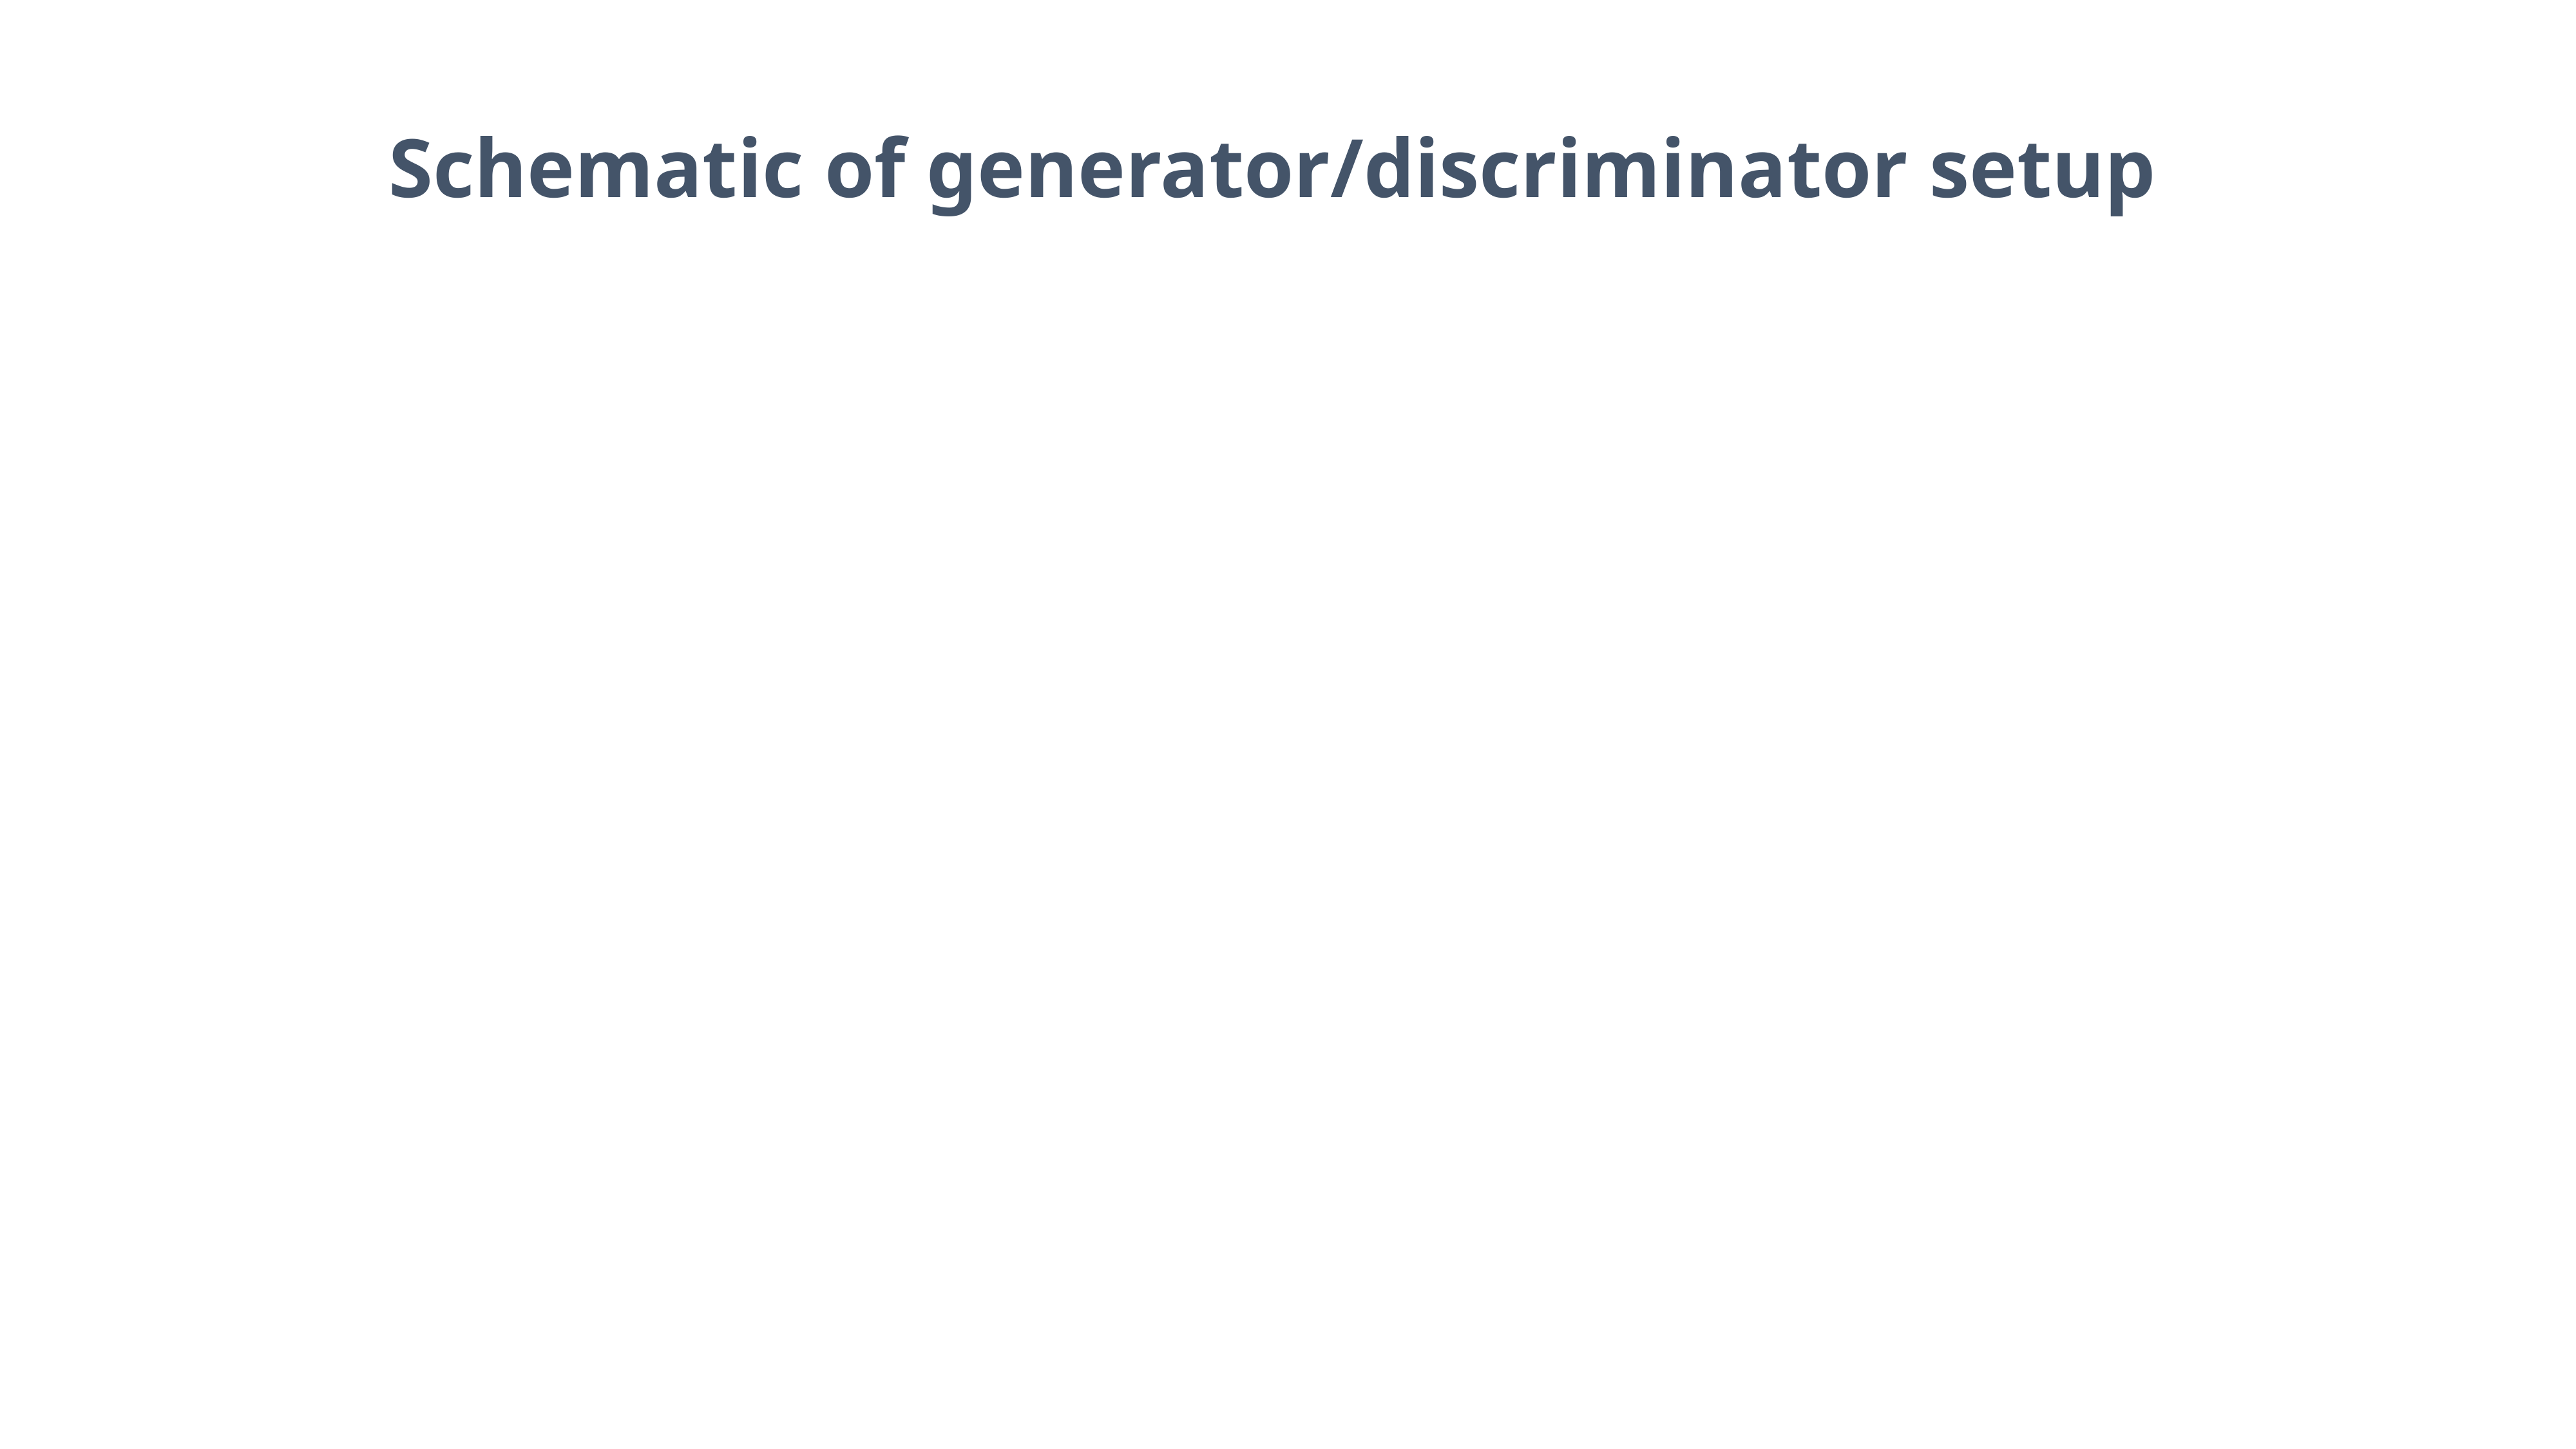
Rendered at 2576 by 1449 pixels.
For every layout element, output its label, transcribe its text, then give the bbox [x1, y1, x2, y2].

text_box Schematic of generator/discriminator setup [379, 112, 2168, 219]
